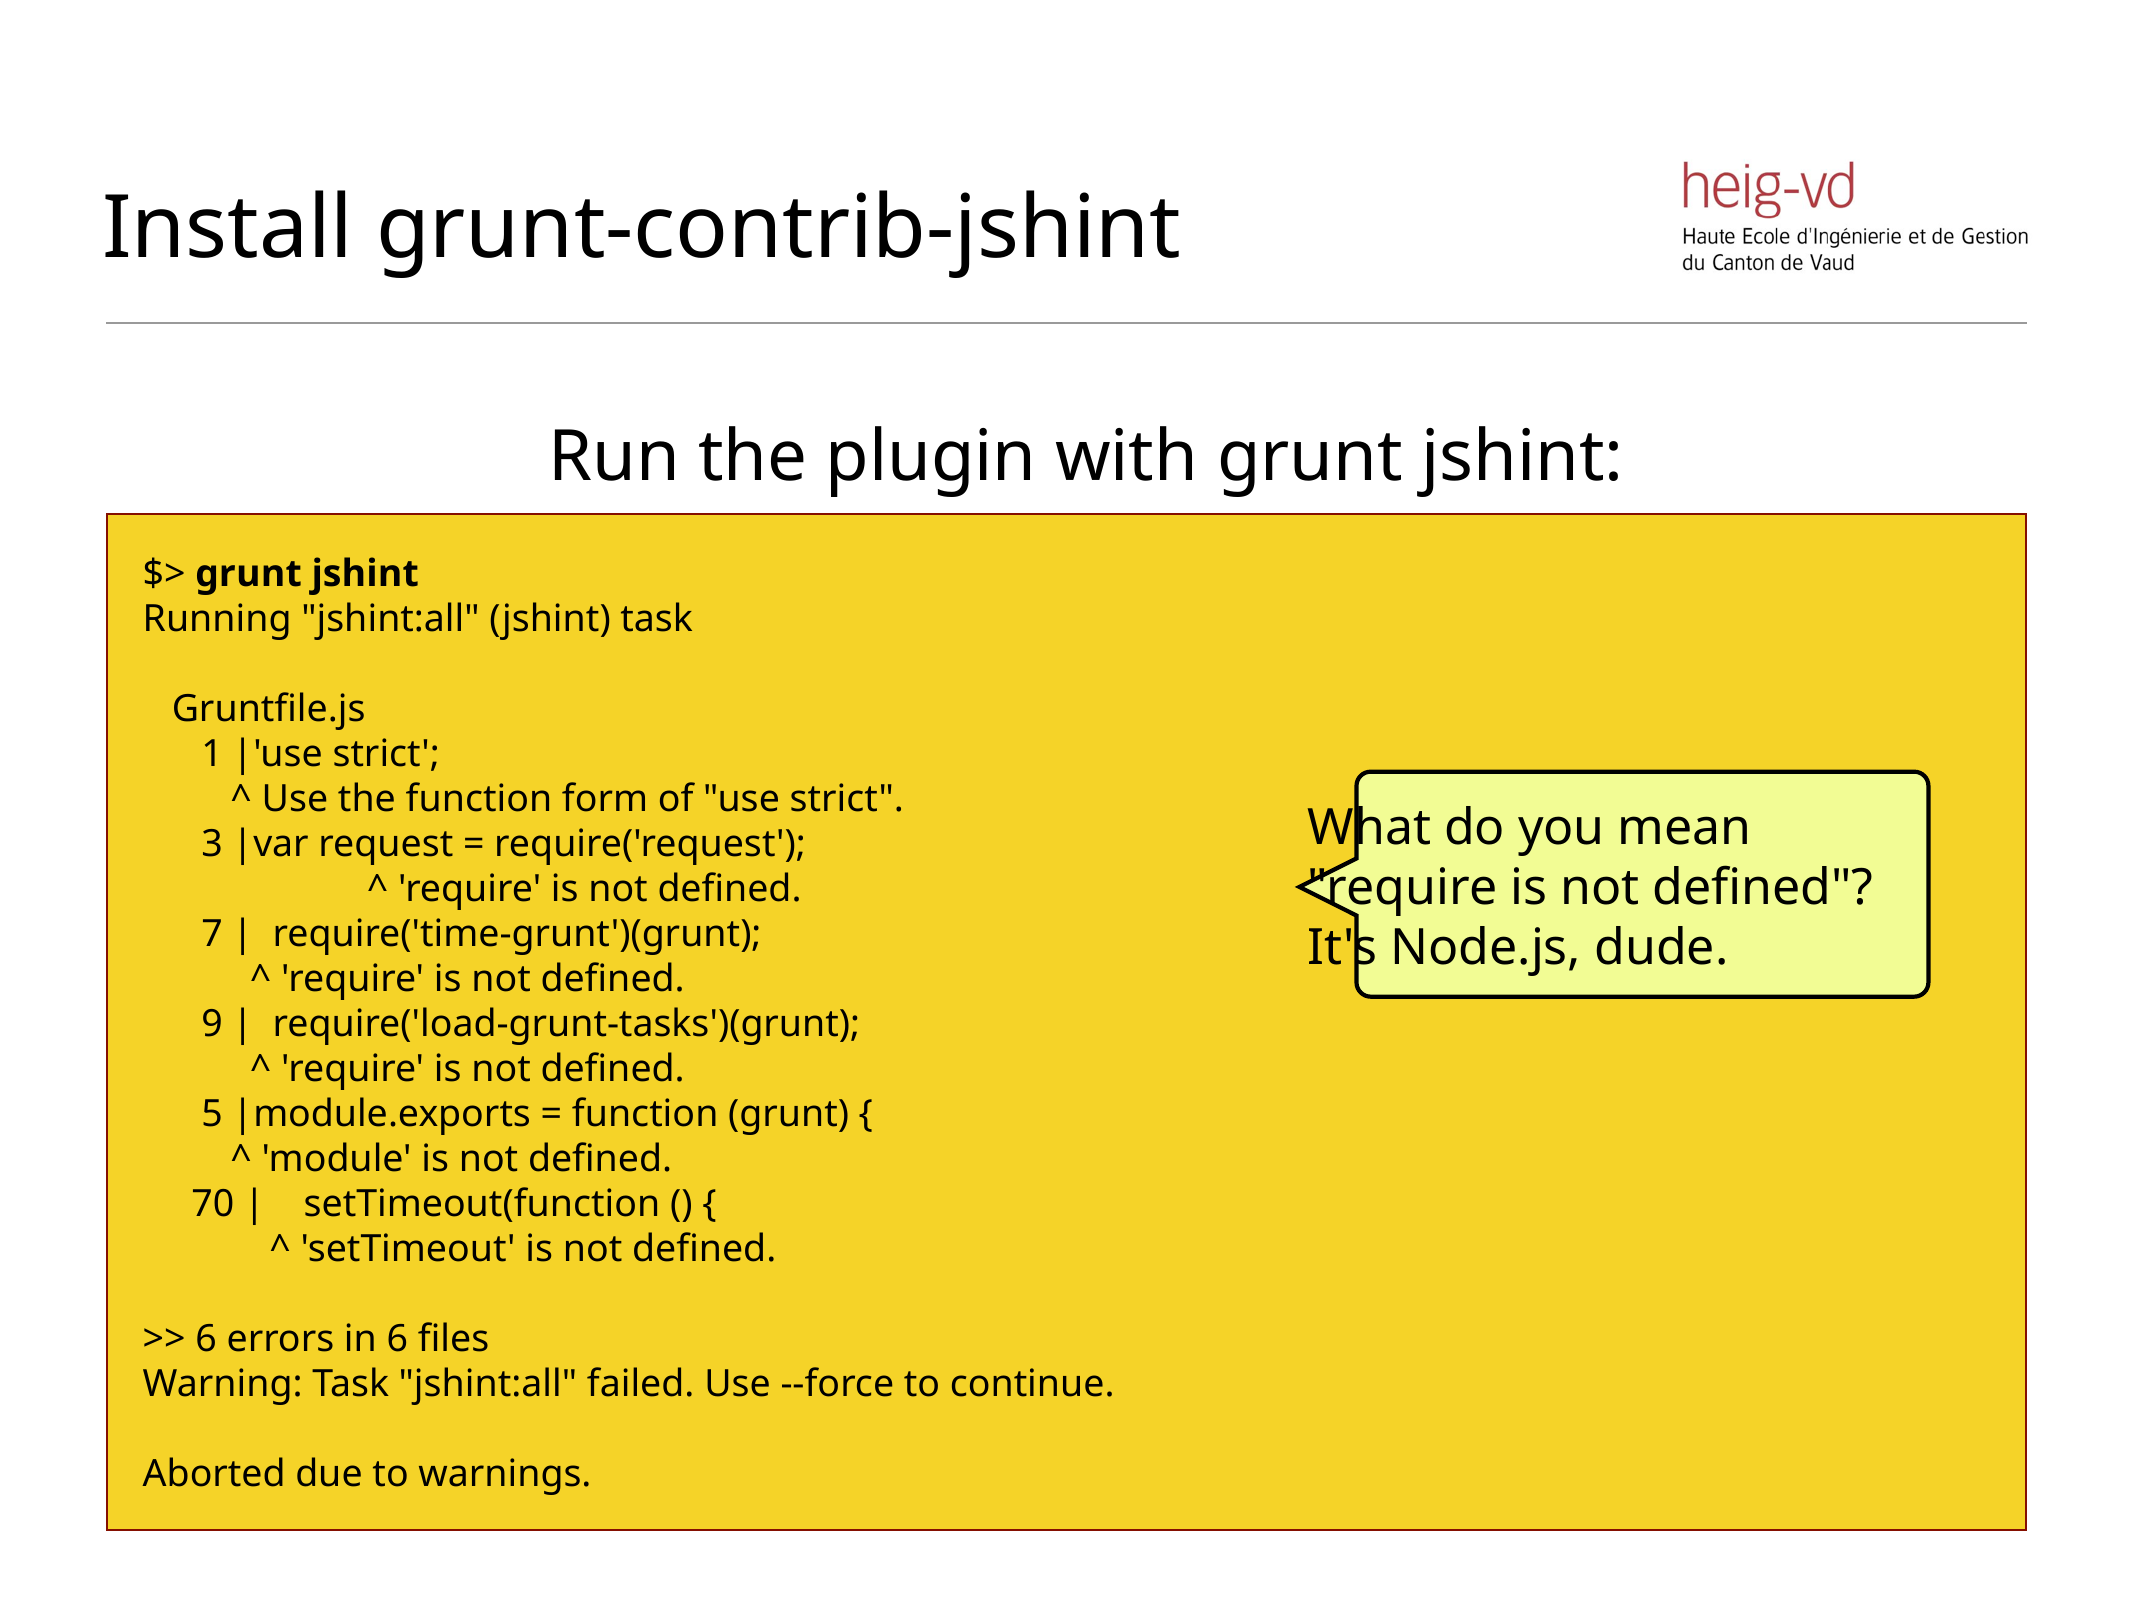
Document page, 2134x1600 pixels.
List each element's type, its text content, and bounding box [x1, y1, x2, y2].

text_box Run the plugin with grunt jshint: [540, 401, 1633, 503]
title Install grunt-contrib-jshint [93, 54, 2040, 284]
text_box What do you mean "require is not defined"? It's Node.js, dude. [1299, 771, 1929, 997]
text_box $> grunt jshint Running "jshint:all" (jshint) task Gruntfile.js 1 |'use strict'; ^ Use the function form of "use strict". 3 |var request = require('request'); ^ 'require' is not defined. 7 | require('time-grunt')(grunt); ^ 'require' is not defined. 9 | require('load-grunt-tasks')(grunt); ^ 'require' is not defined. 5 |module.exports = function (grunt) { ^ 'module' is not defined. 70 | setTimeout(function () { ^ 'setTimeout' is not defined. >> 6 errors in 6 files Warning: Task "jshint:all" failed. Use --force to continue. Aborted due to warnings. [107, 513, 2027, 1530]
